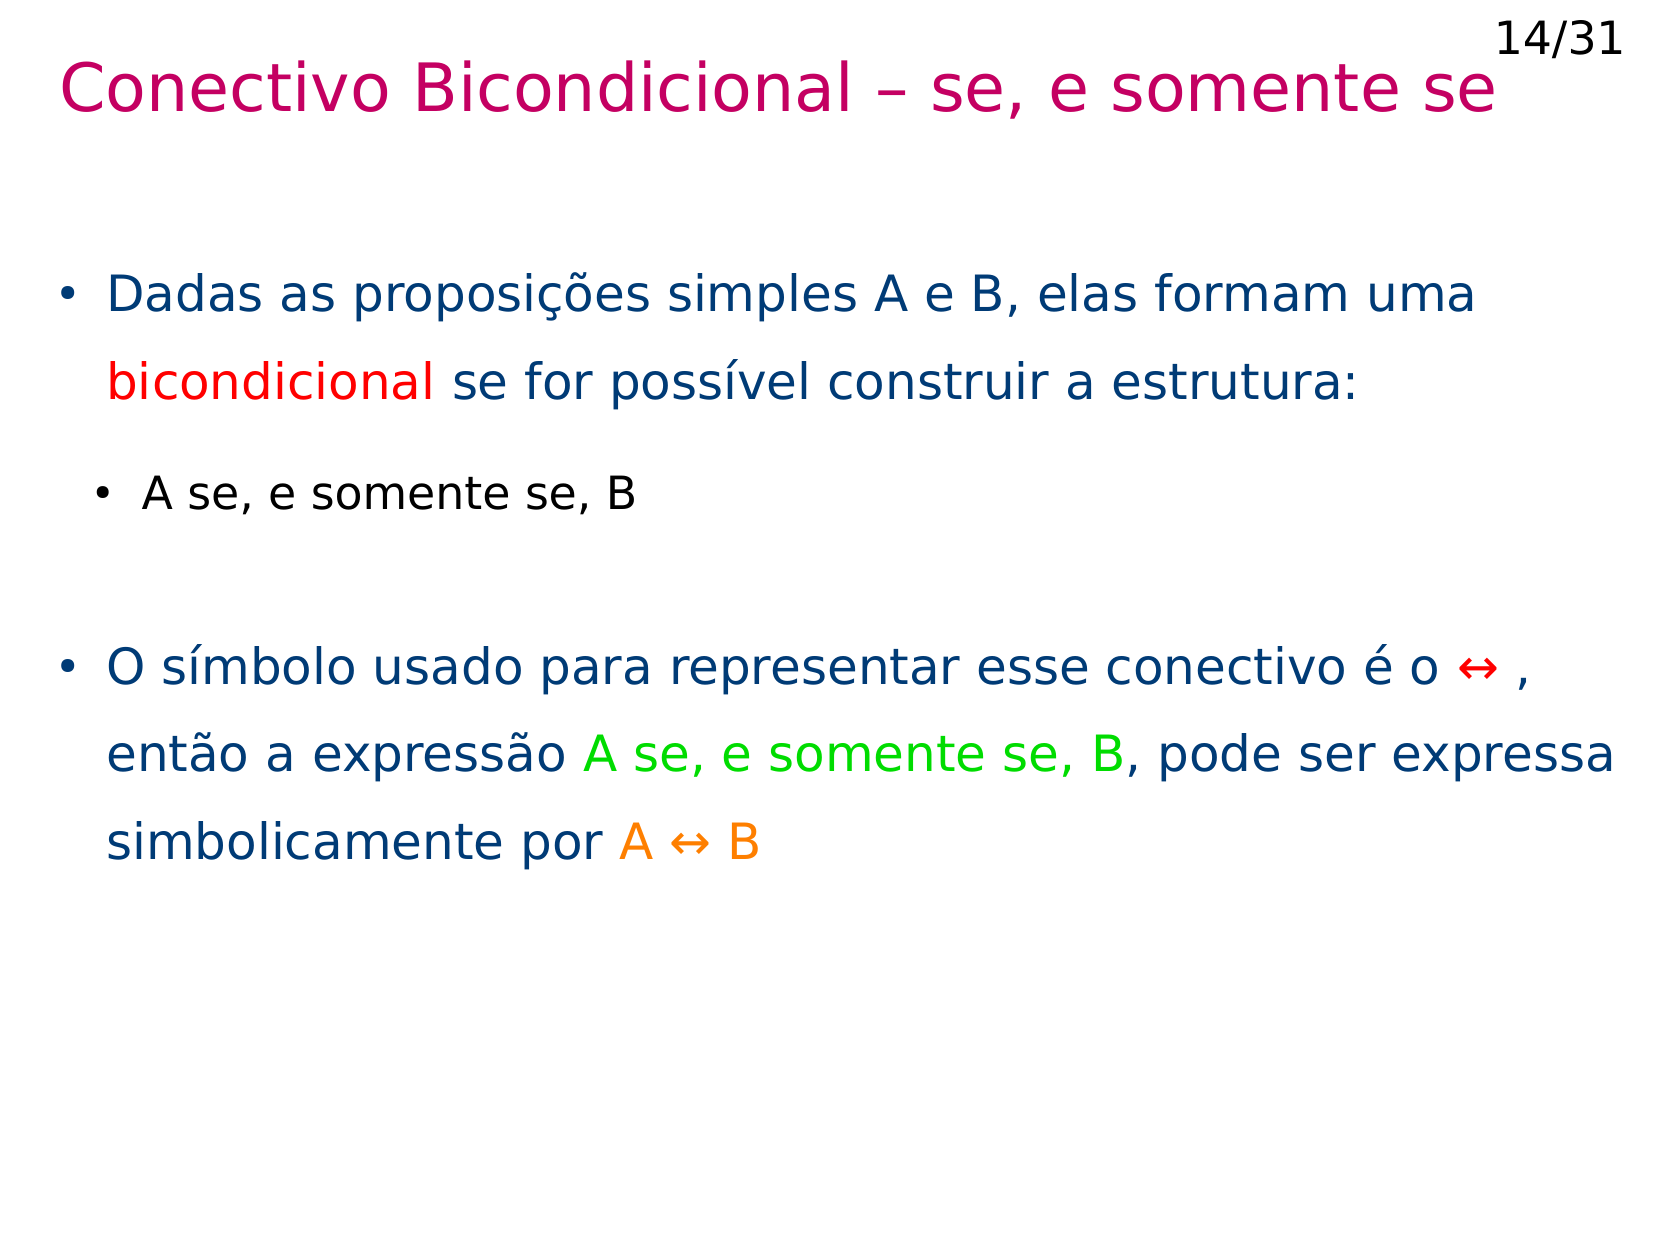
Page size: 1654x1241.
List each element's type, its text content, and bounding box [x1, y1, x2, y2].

title Conectivo Bicondicional – se, e somente se [59, 1, 1595, 176]
list Dadas as proposições simples A e B, elas formam uma bicondicional se for possível construir a estrutura: A se, e somente se, B O símbolo usado para representar esse conectivo é o ↔ , então a expressão A se, e somente se, B, pode ser expressa simbolicamente por A ↔ B [59, 206, 1625, 1211]
